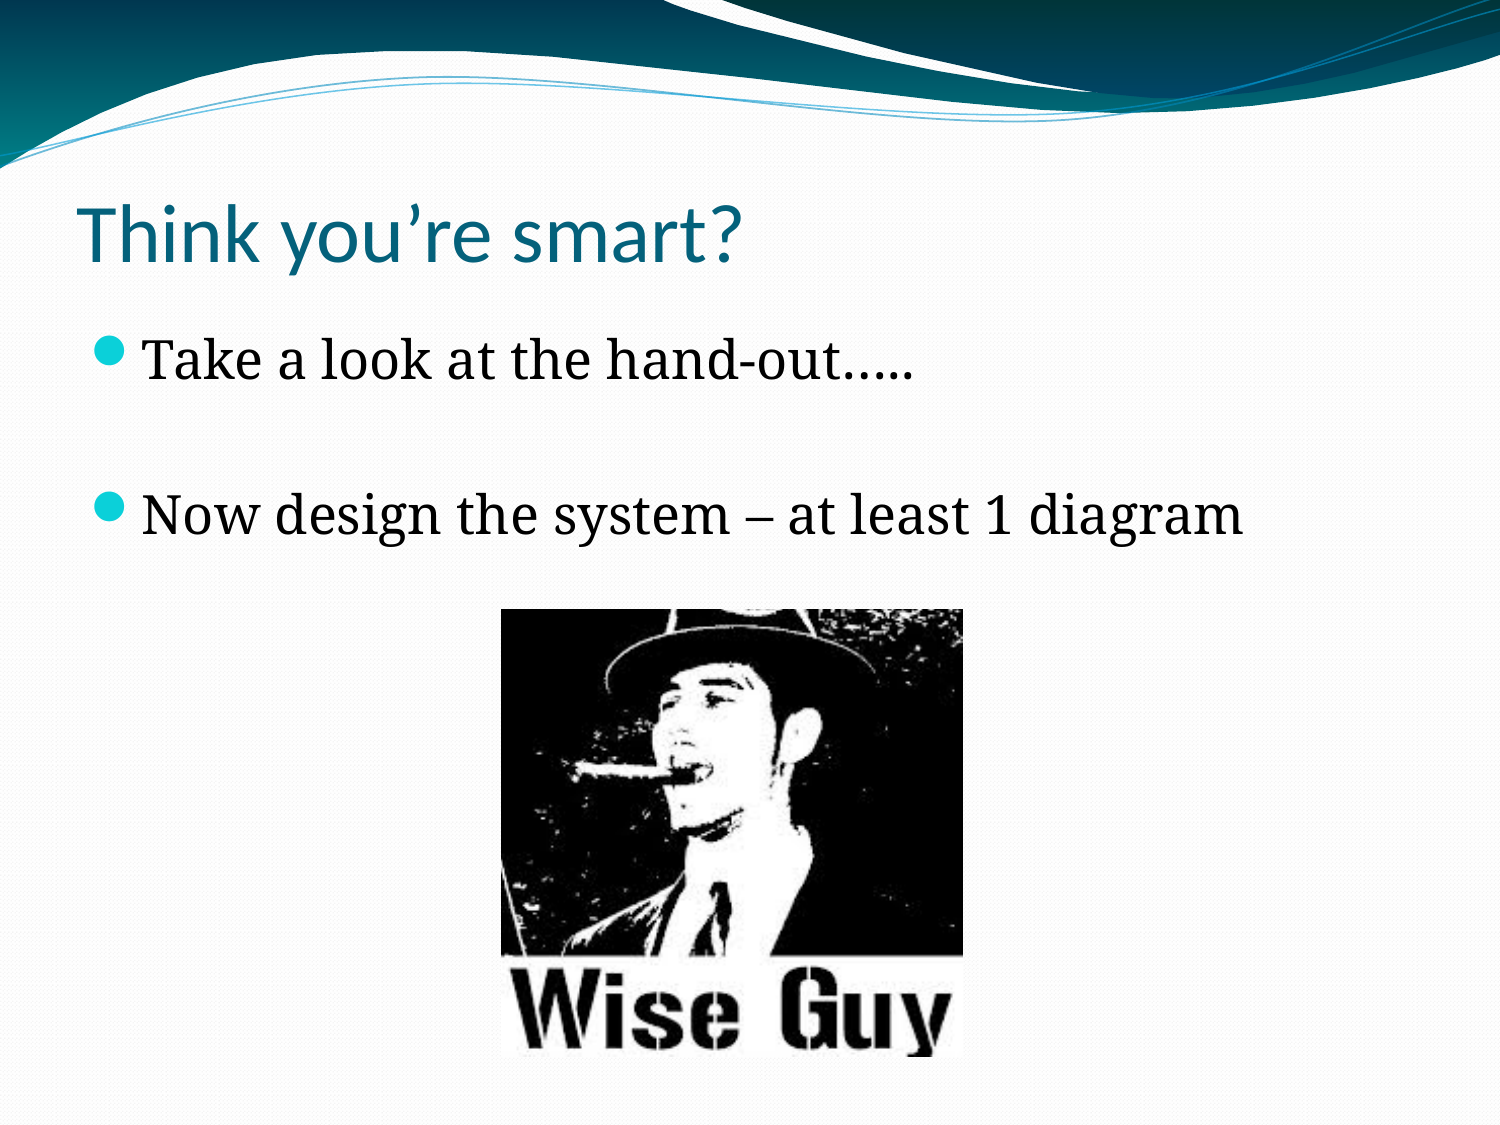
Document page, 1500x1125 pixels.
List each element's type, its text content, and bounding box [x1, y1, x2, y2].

title Think you’re smart? [76, 149, 1427, 280]
list Take a look at the hand-out….. Now design the system – at least 1 diagram [75, 317, 1426, 598]
picture [501, 609, 963, 1057]
